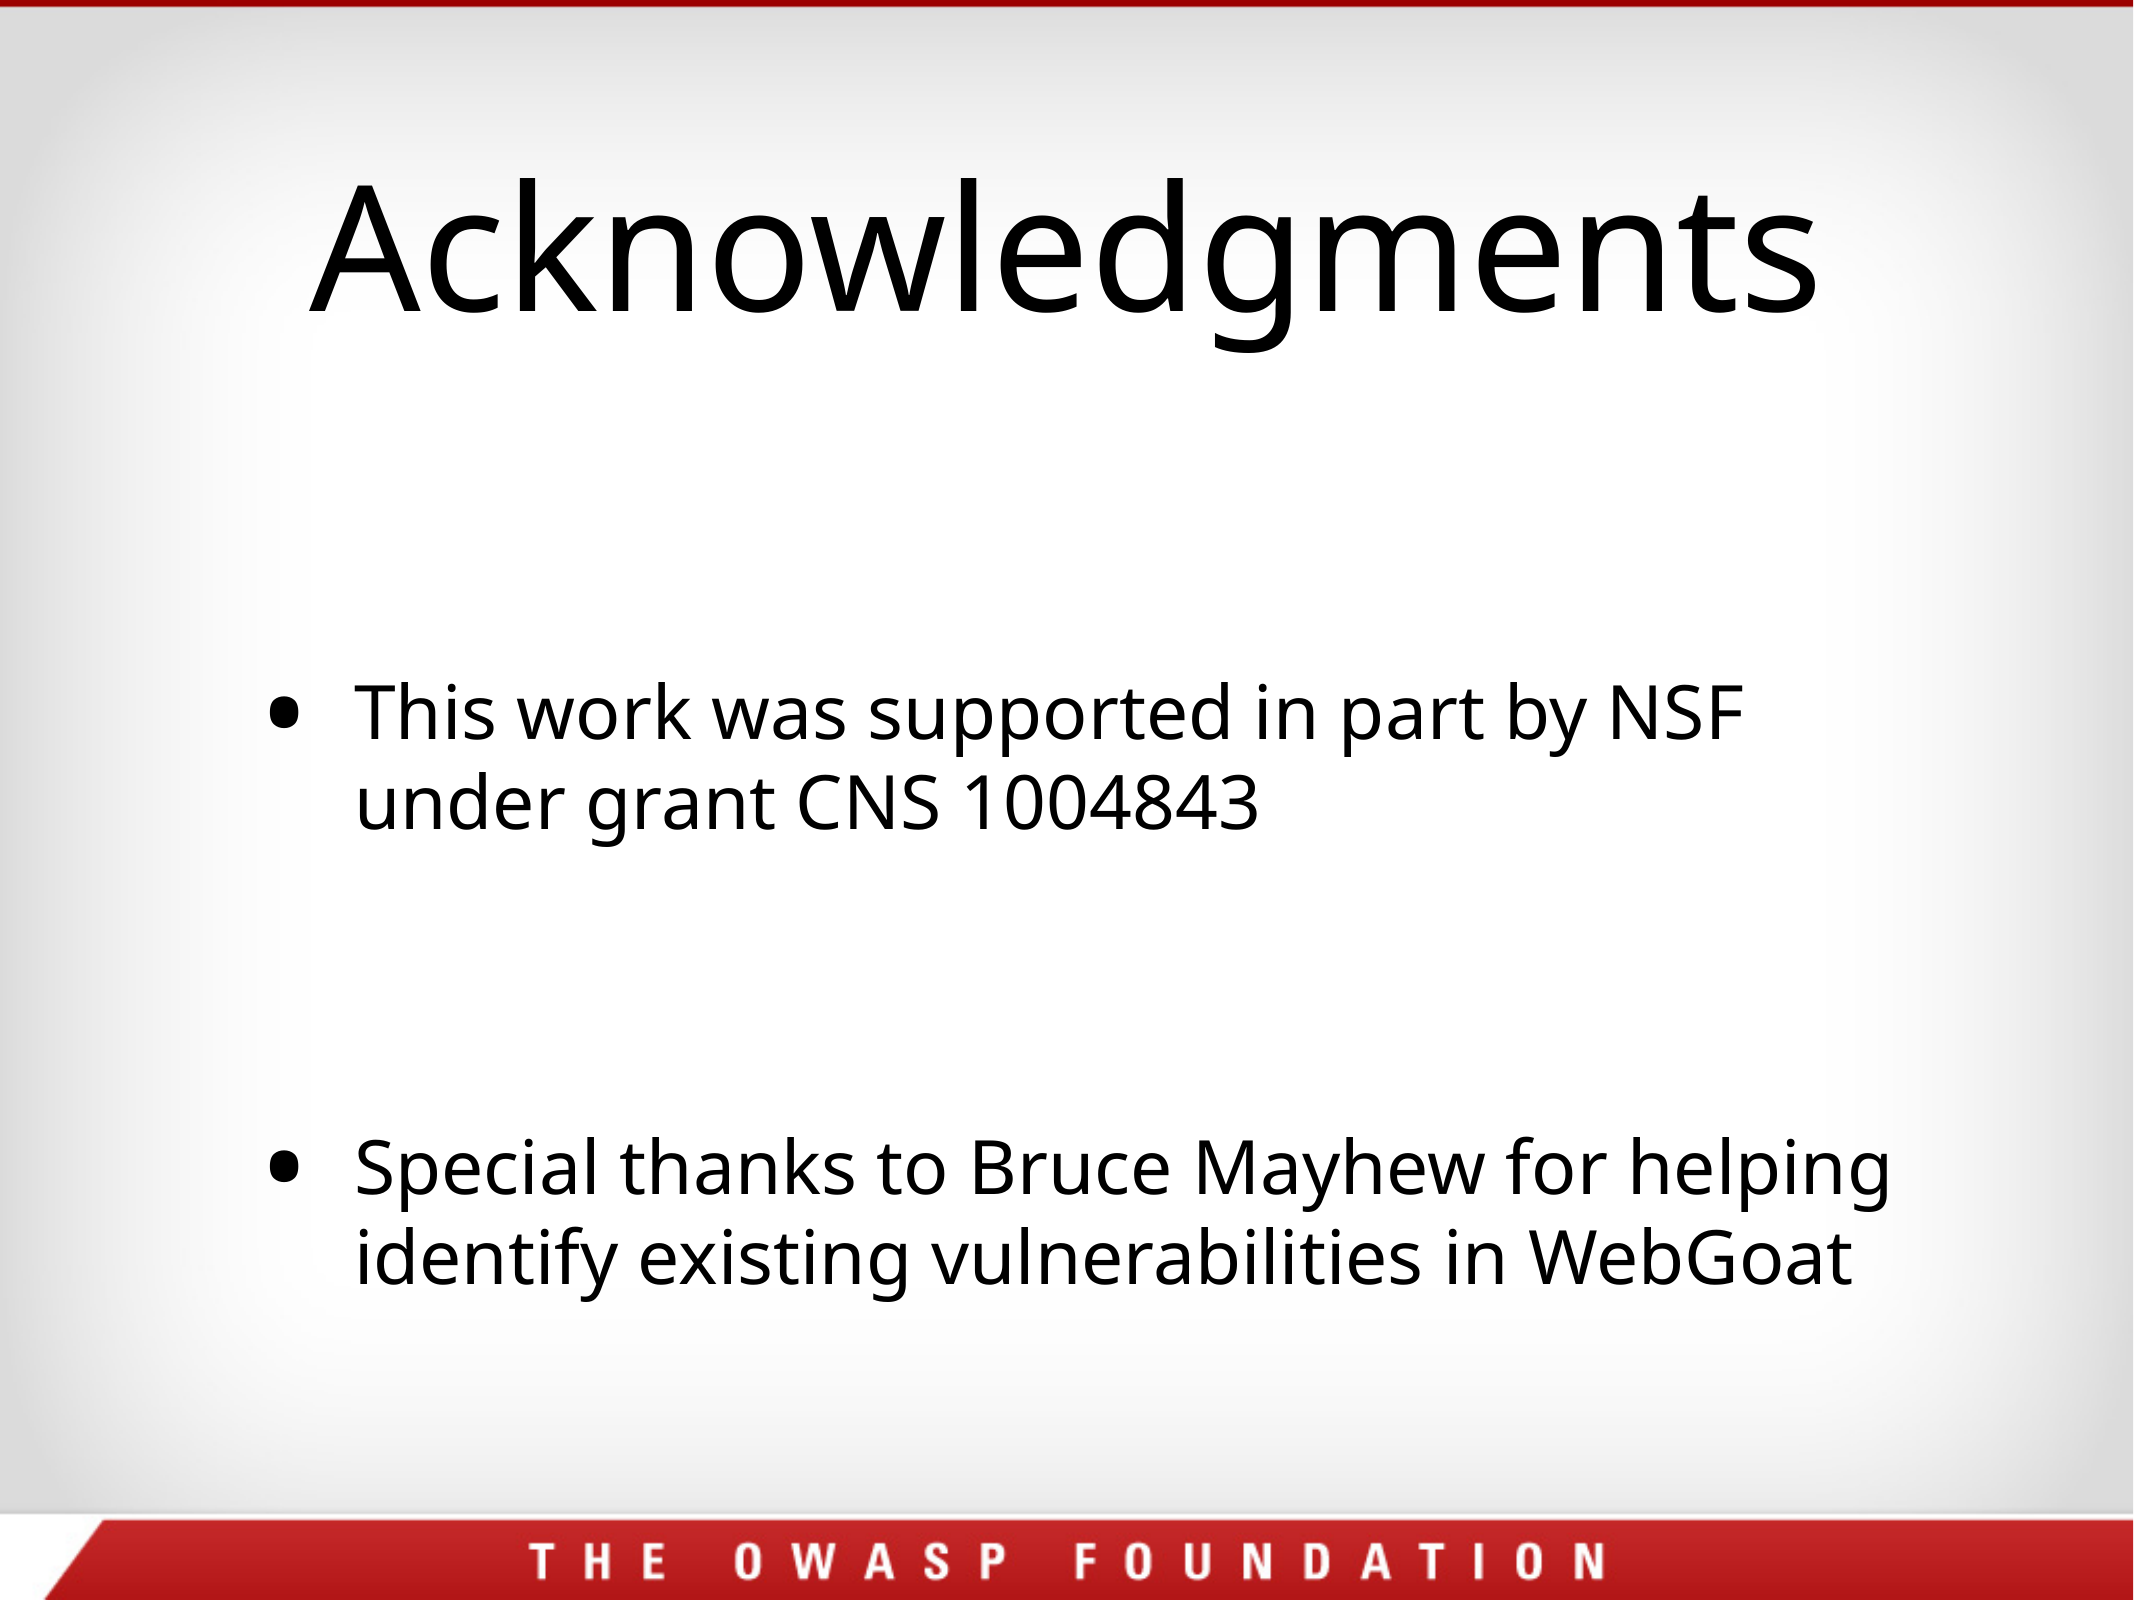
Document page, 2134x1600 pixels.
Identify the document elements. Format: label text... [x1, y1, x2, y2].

list This work was supported in part by NSF under grant CNS 1004843 Special thanks to Bruce Mayhew for helping identify existing vulnerabilities in WebGoat [208, 454, 1925, 1510]
title Acknowledgments [208, 23, 1925, 454]
picture [0, 0, 2134, 1600]
